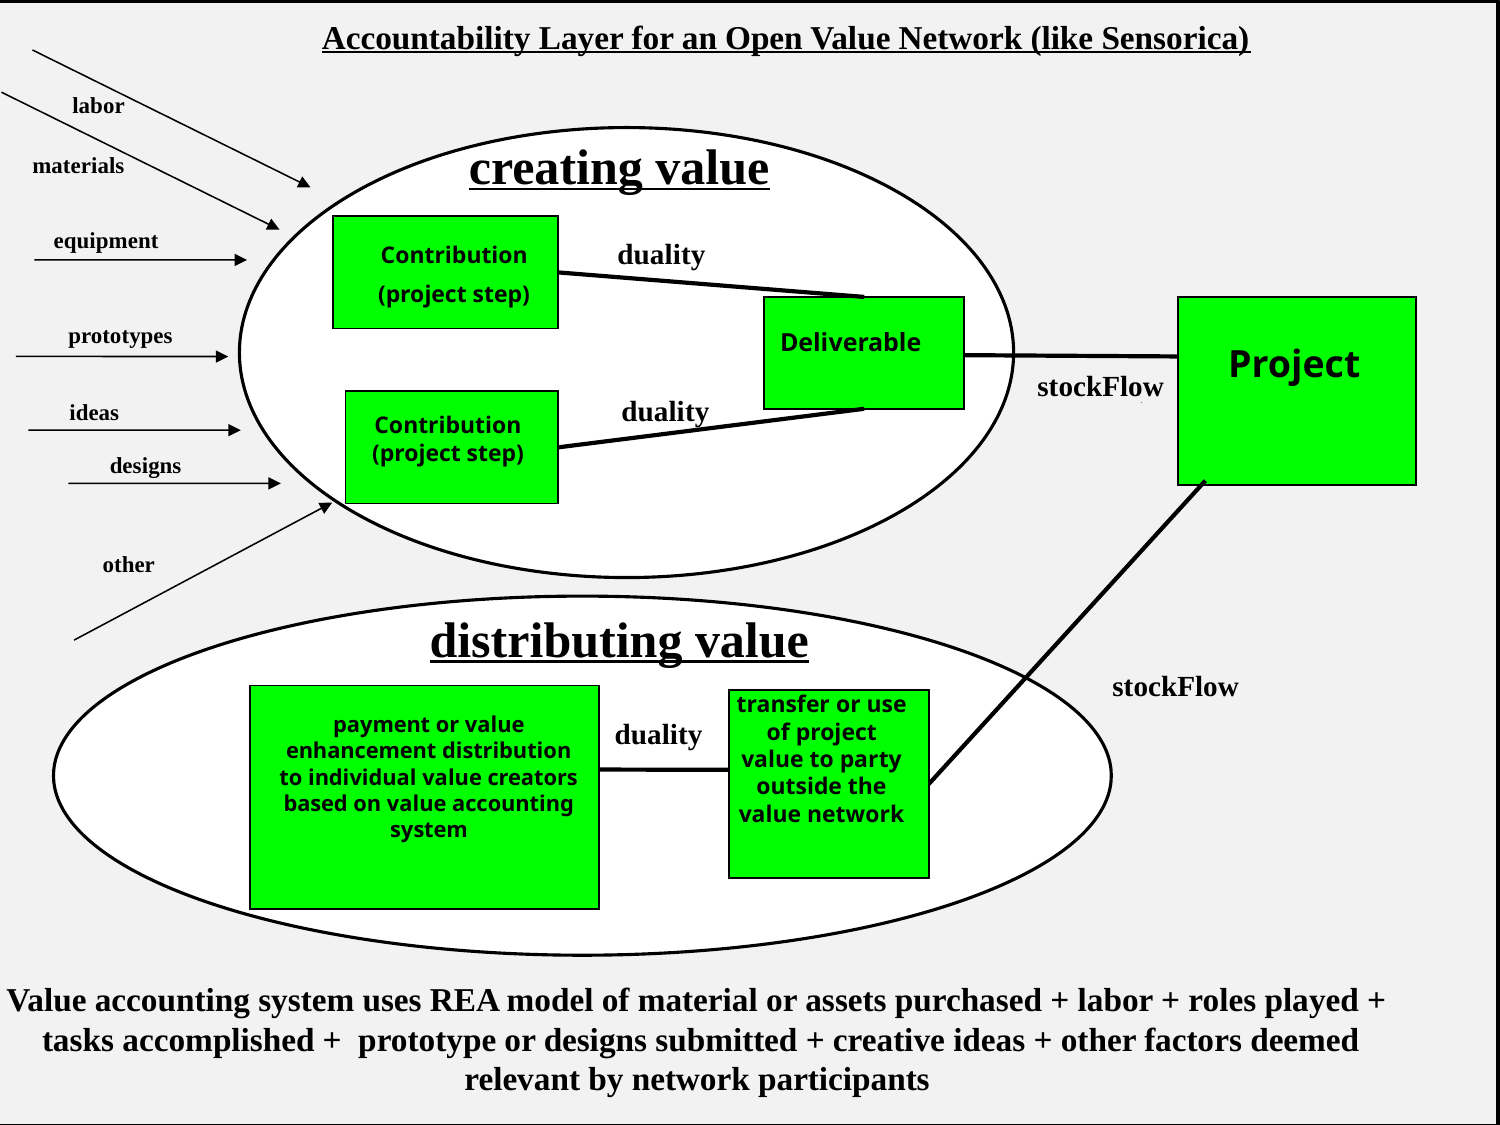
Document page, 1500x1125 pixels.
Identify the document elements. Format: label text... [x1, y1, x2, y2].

text_box Value accounting system uses REA model of material or assets purchased + labor + roles played + tasks accomplished + prototype or designs submitted + creative ideas + other factors deemed relevant by network participants [0, 970, 1406, 1105]
text_box creating value [454, 127, 789, 203]
text_box stockFlow [1022, 359, 1184, 410]
text_box Contribution (project step) [348, 233, 560, 315]
text_box payment or value enhancement distribution to individual value creators based on value accounting system [258, 703, 600, 850]
text_box other [87, 542, 218, 585]
text_box stockFlow [1097, 660, 1259, 710]
text_box duality [599, 708, 722, 759]
text_box duality [606, 384, 729, 435]
text_box duality [602, 228, 725, 279]
text_box Accountability Layer for an Open Value Network (like Sensorica) [107, 8, 1466, 64]
text_box [0, 1, 1498, 1125]
text_box designs [94, 443, 225, 486]
text_box transfer or use of project value to party outside the value network [719, 682, 924, 835]
text_box Deliverable [765, 319, 958, 365]
text_box materials [17, 143, 160, 186]
text_box distributing value [414, 599, 876, 675]
text_box ideas [54, 390, 184, 433]
text_box materials [108, 143, 160, 169]
text_box labor [57, 82, 187, 126]
text_box Project [1189, 332, 1399, 393]
text_box prototypes [53, 312, 209, 356]
text_box equipment [38, 218, 274, 262]
text_box Contribution (project step) [342, 403, 554, 474]
